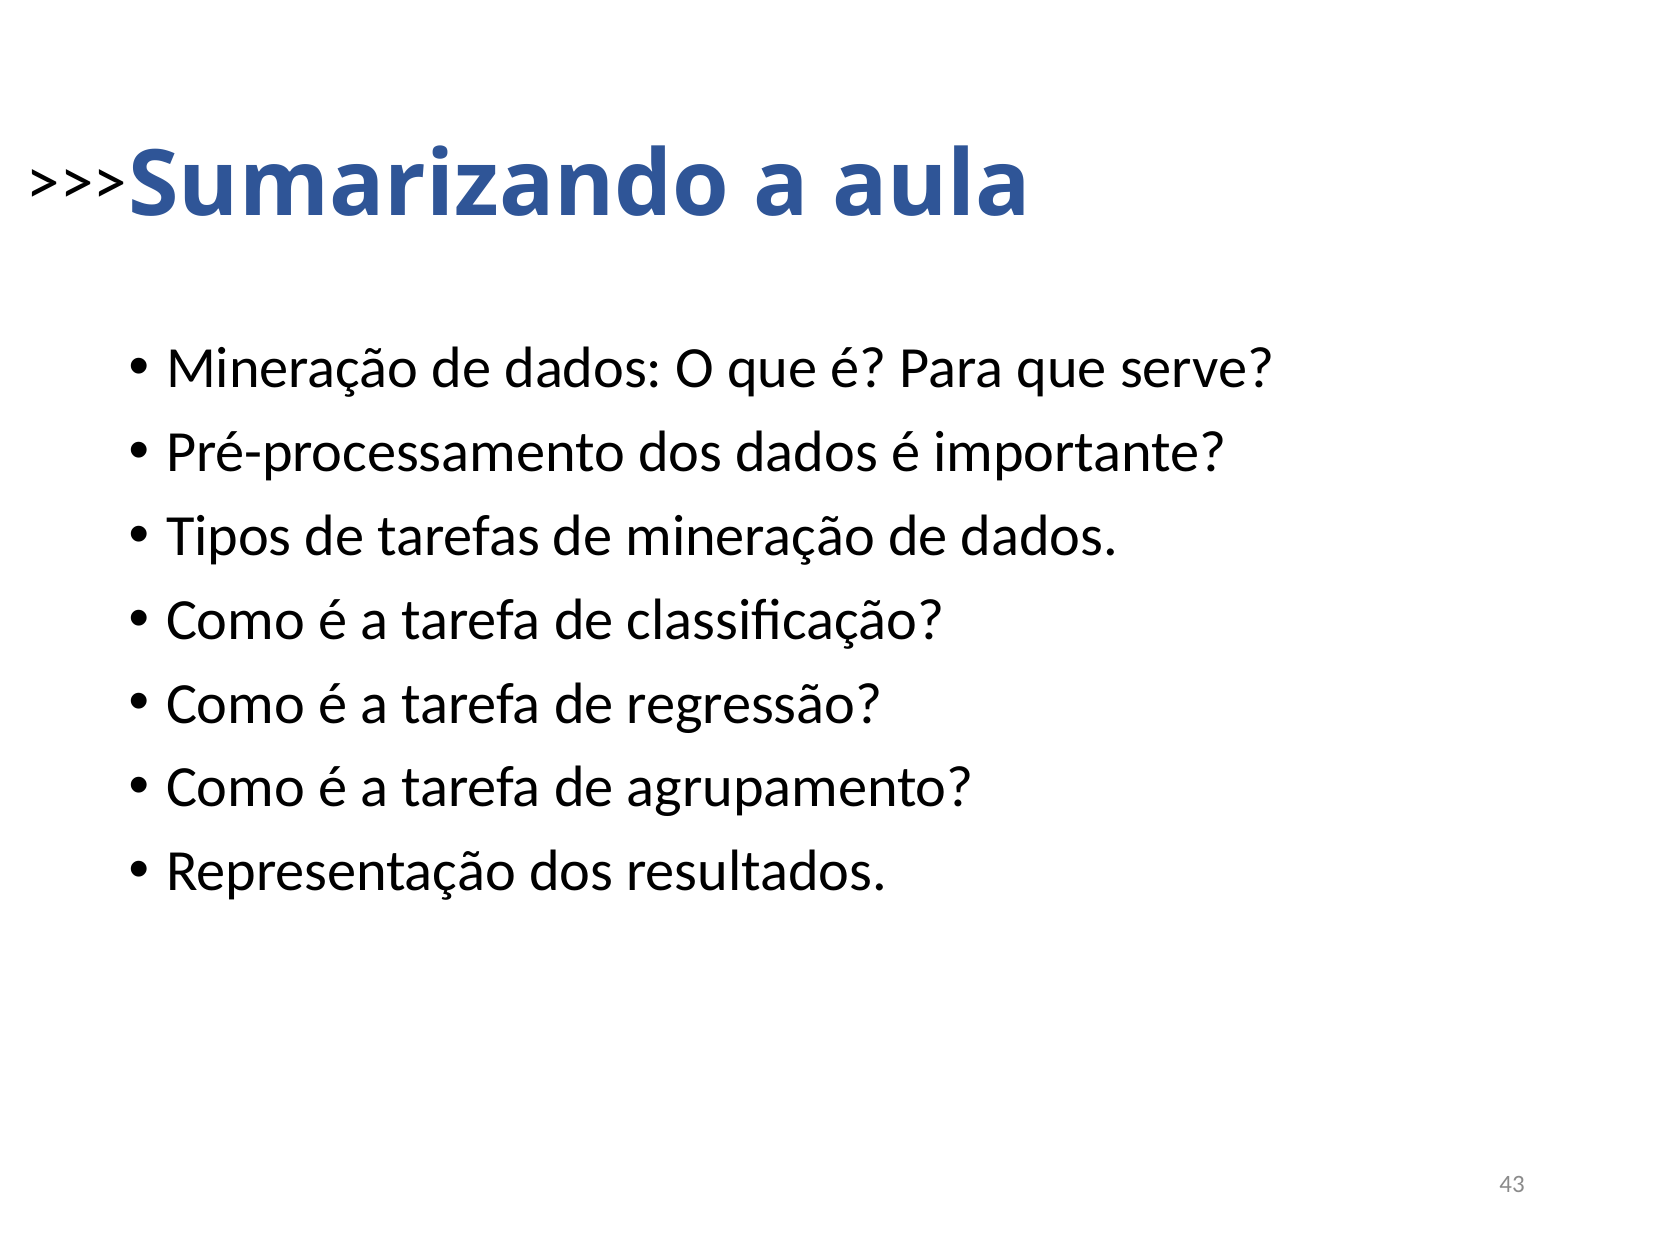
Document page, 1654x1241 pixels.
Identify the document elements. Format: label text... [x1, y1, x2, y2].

list Mineração de dados: O que é? Para que serve? Pré-processamento dos dados é importante? Tipos de tarefas de mineração de dados. Como é a tarefa de classificação? Como é a tarefa de regressão? Como é a tarefa de agrupamento? Representação dos resultados. [113, 330, 1540, 1117]
title Sumarizando a aula [113, 65, 1540, 306]
slide_number 18 [1167, 1149, 1540, 1216]
